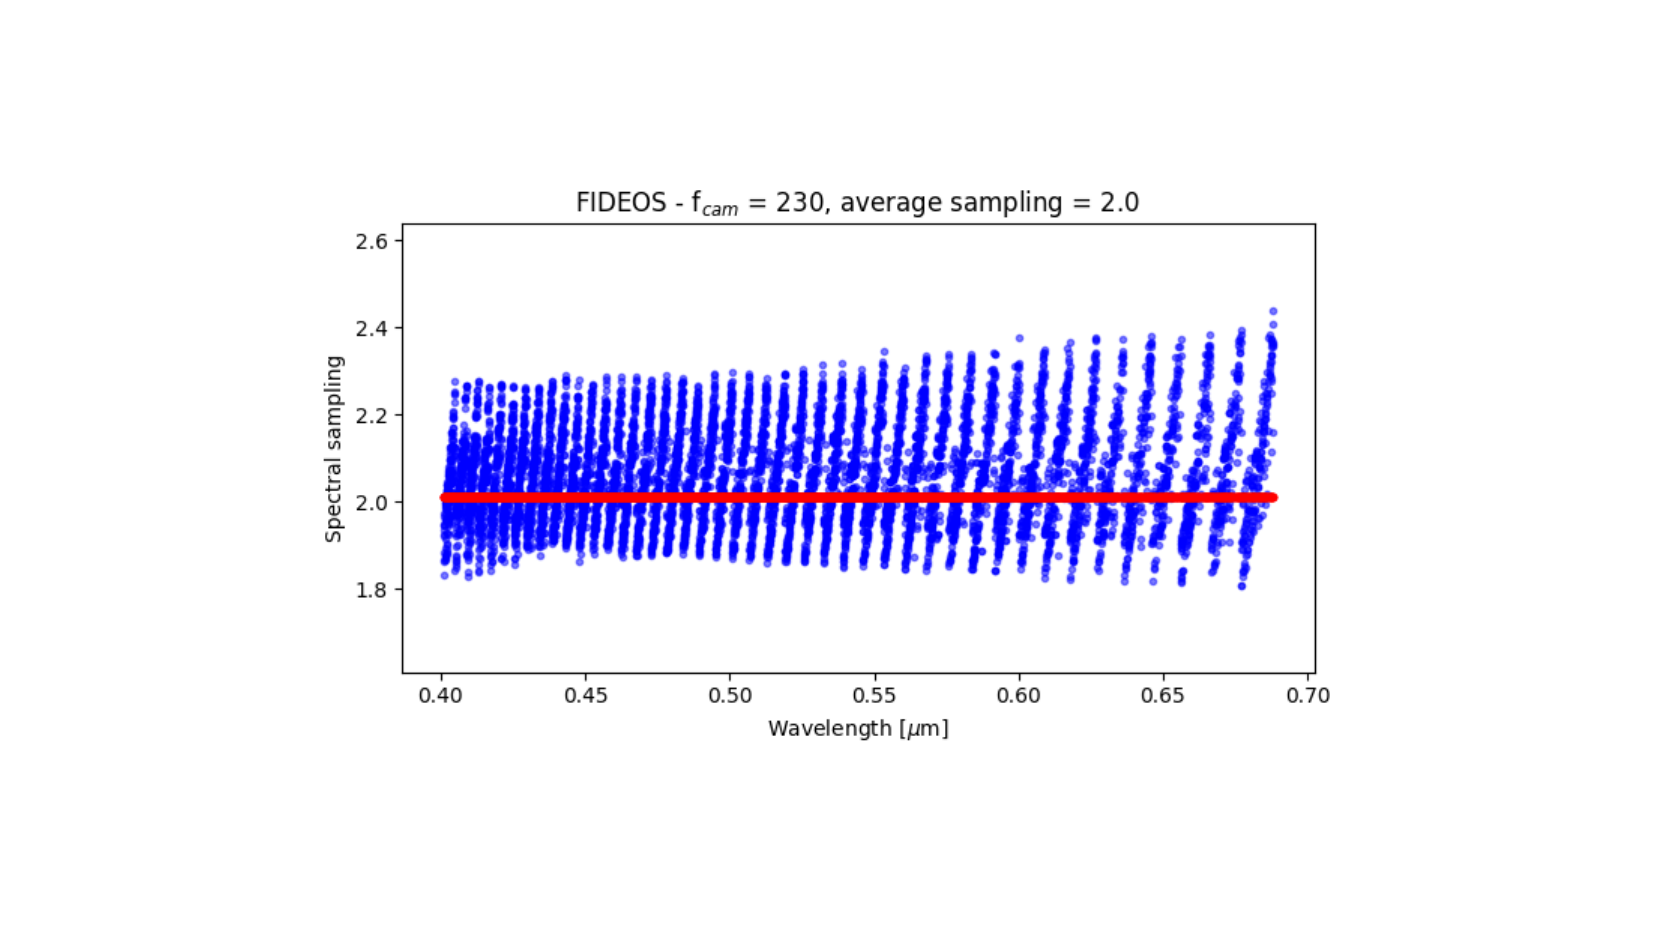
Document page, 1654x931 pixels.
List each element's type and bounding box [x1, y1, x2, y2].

picture [303, 165, 1354, 766]
